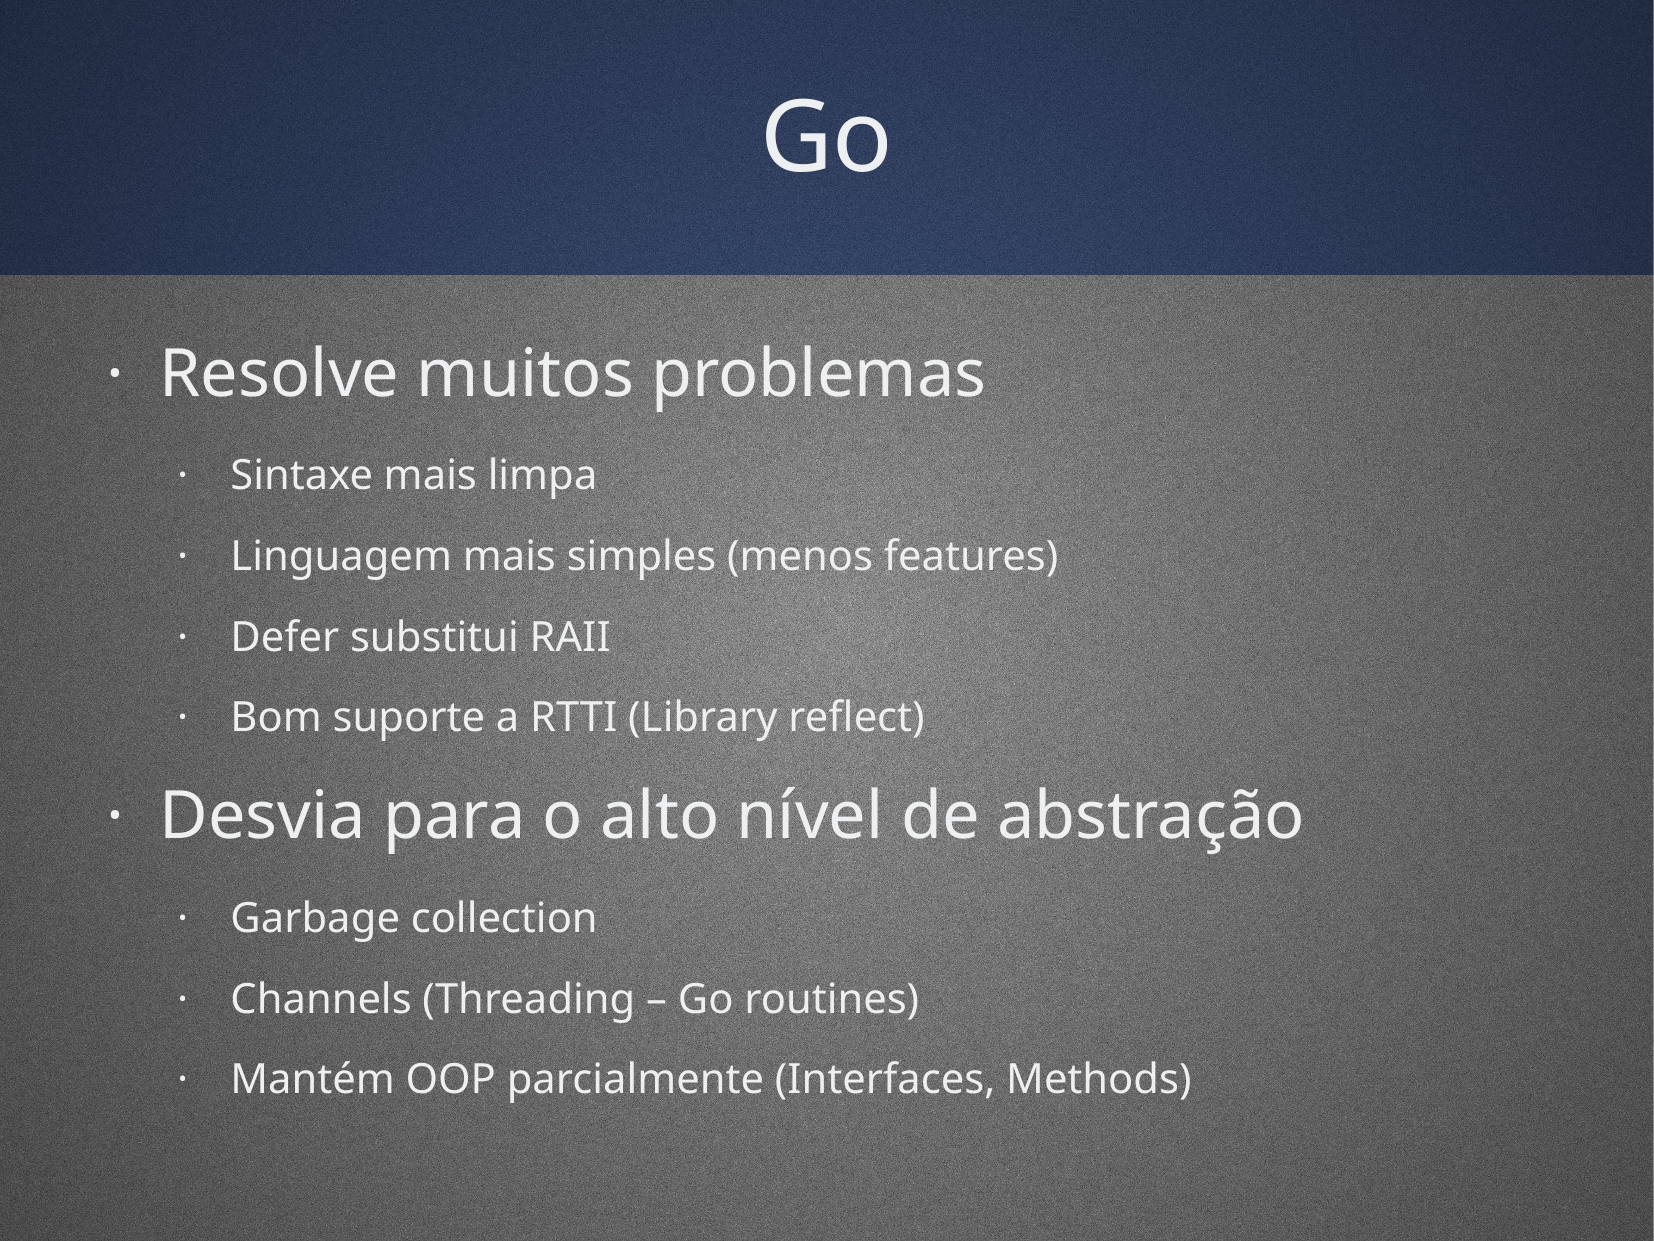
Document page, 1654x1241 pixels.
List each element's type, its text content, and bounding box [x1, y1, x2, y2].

picture [0, 0, 1654, 1241]
title Go [88, 29, 1565, 237]
list Resolve muitos problemas Sintaxe mais limpa Linguagem mais simples (menos features) Defer substitui RAII Bom suporte a RTTI (Library reflect) Desvia para o alto nível de abstração Garbage collection Channels (Threading – Go routines) Mantém OOP parcialmente (Interfaces, Methods) [88, 324, 1565, 1088]
